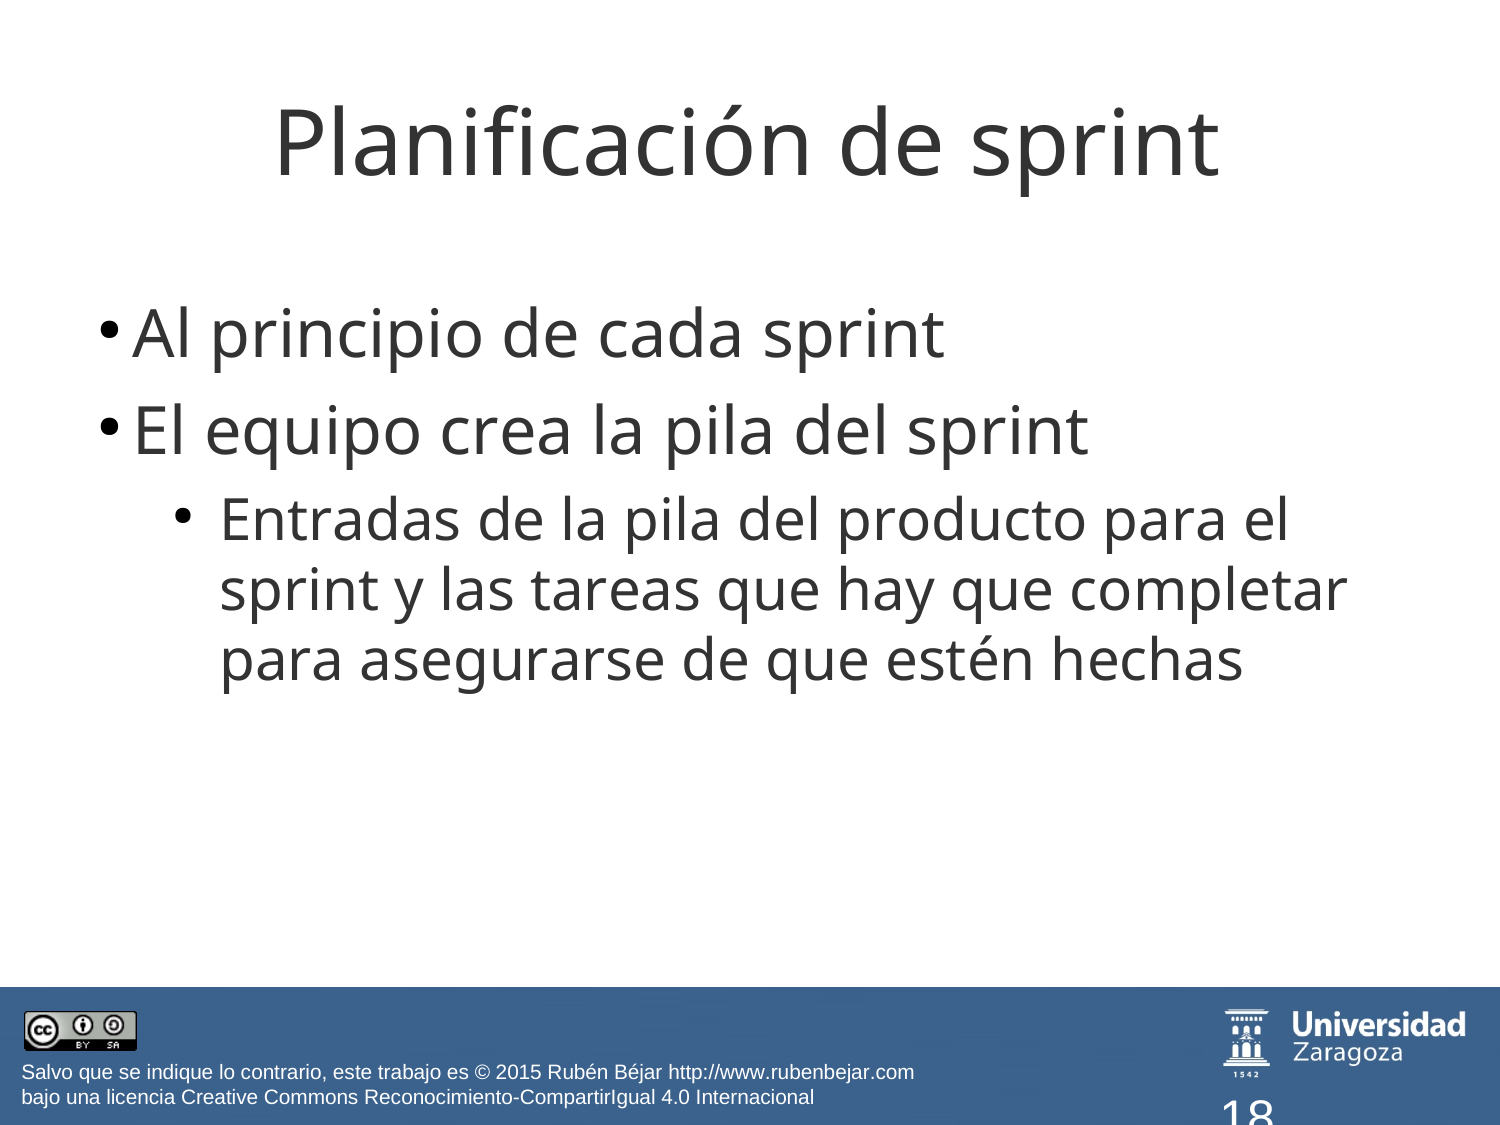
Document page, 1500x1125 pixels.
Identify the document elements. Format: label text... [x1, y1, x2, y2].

picture [1254, 1103, 1267, 1115]
picture [1254, 1119, 1268, 1125]
list Al principio de cada sprint El equipo crea la pila del sprint Entradas de la pila del producto para el sprint y las tareas que hay que completar para asegurarse de que estén hechas [82, 283, 1418, 957]
title Planificación de sprint [74, 21, 1420, 257]
picture [0, 987, 1500, 1125]
